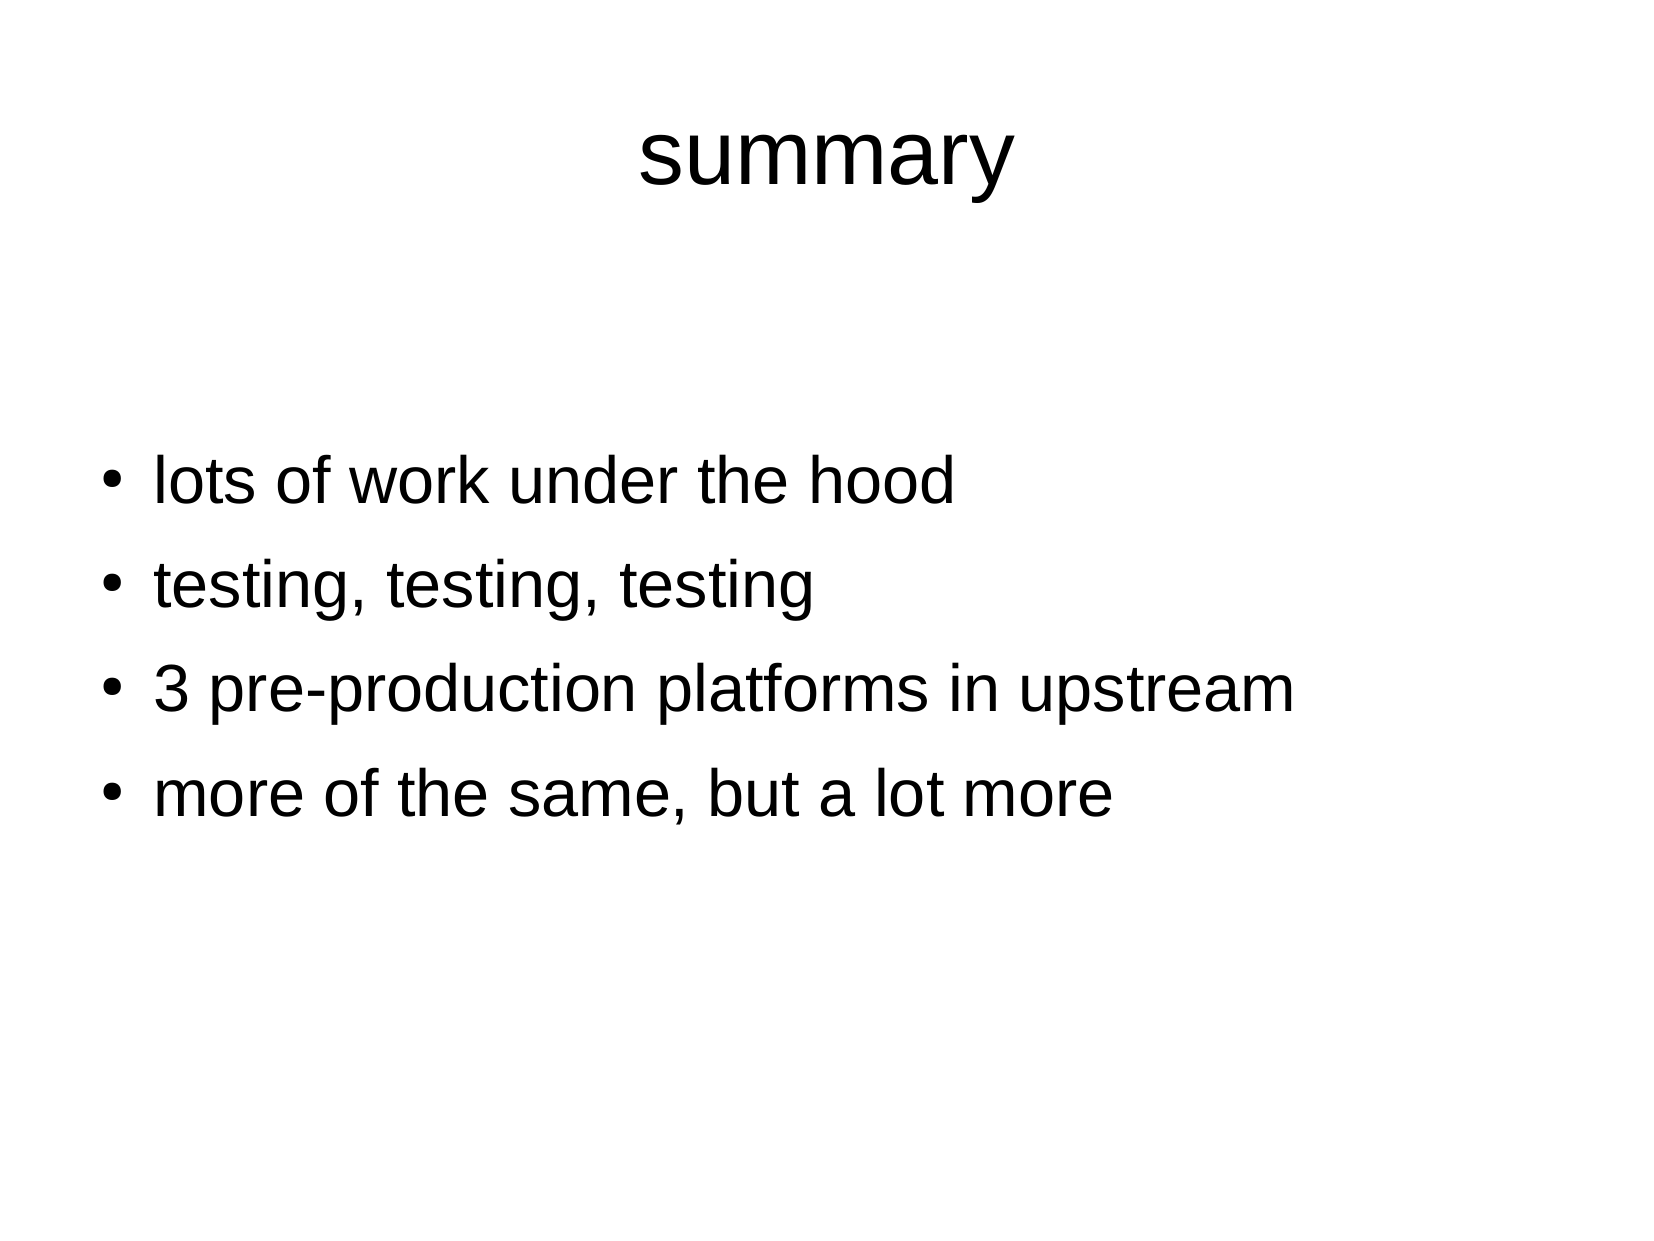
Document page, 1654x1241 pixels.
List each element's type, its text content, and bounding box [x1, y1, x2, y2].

list lots of work under the hood testing, testing, testing 3 pre-production platforms in upstream more of the same, but a lot more [82, 442, 1571, 1032]
title summary [82, 49, 1571, 257]
